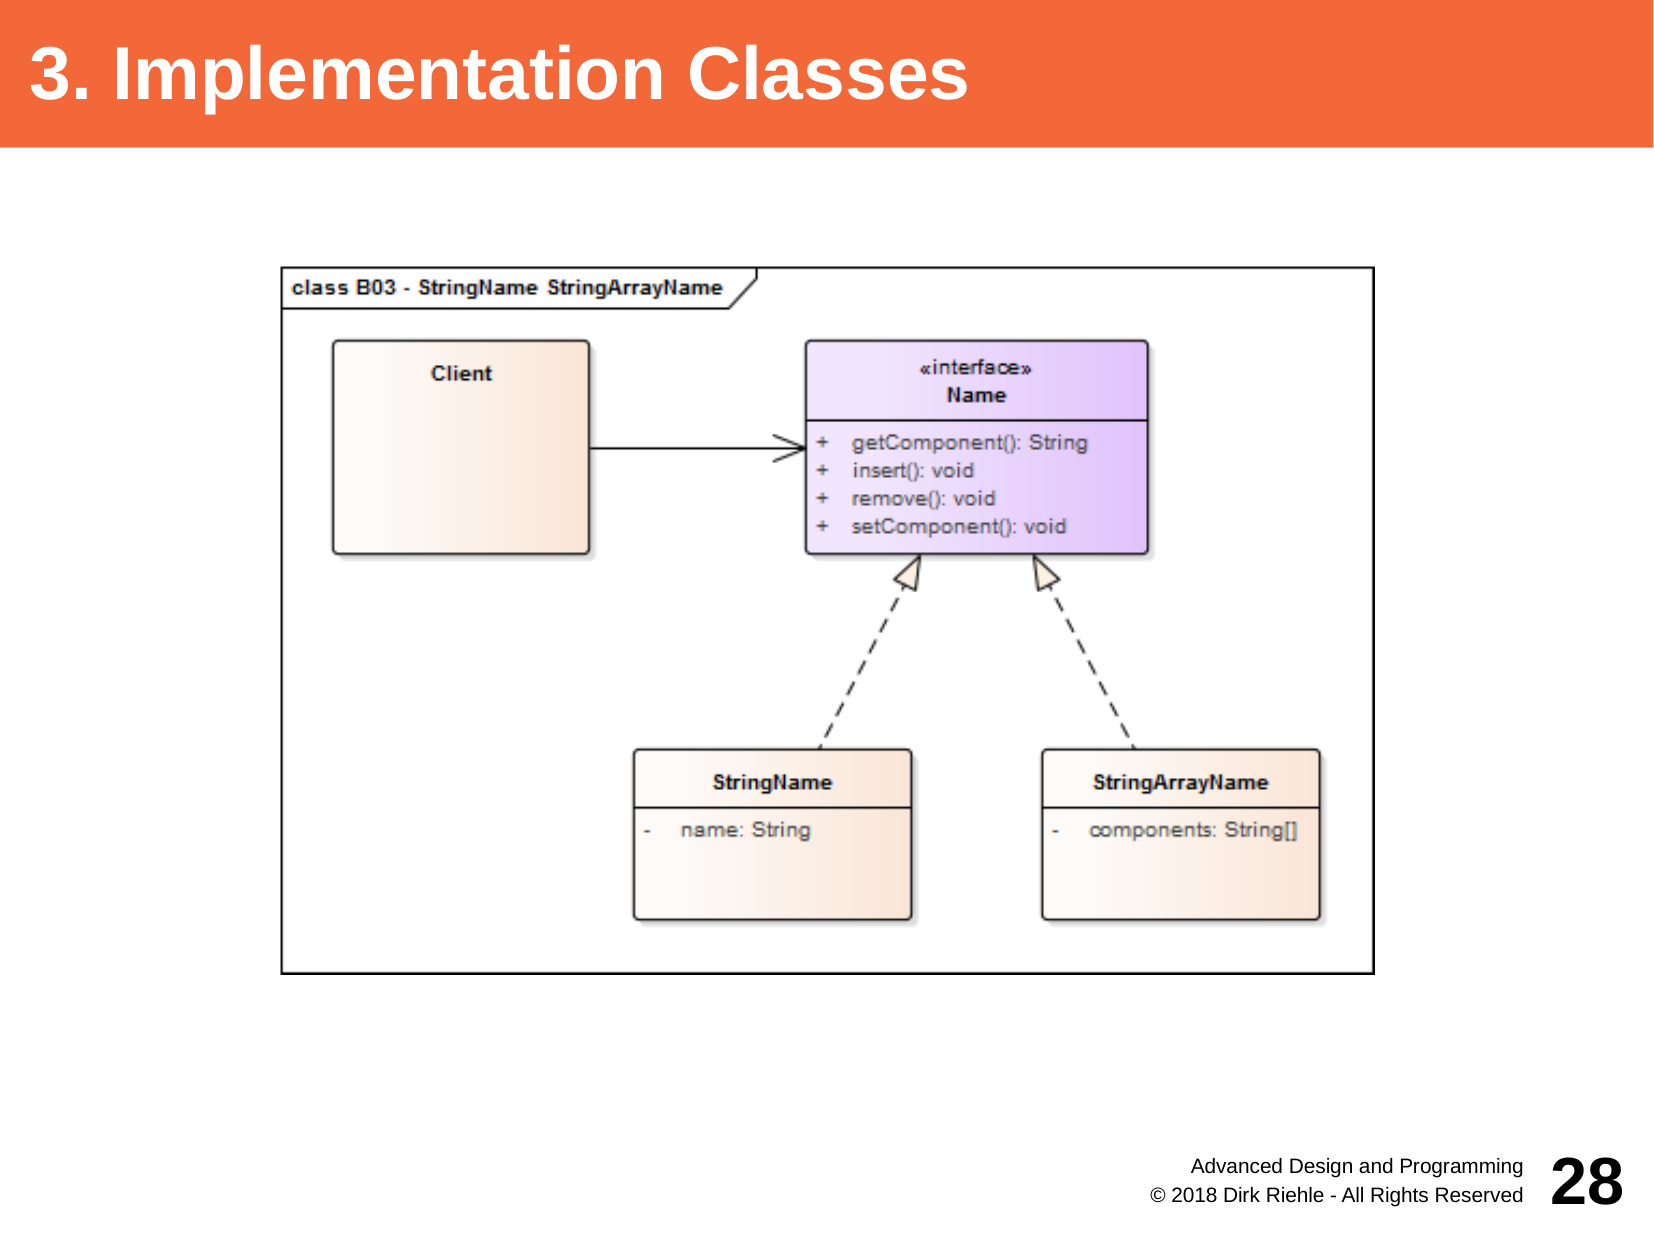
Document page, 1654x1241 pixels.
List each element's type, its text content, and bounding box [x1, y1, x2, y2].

title 3. Implementation Classes [0, 0, 1654, 148]
picture [279, 265, 1375, 975]
